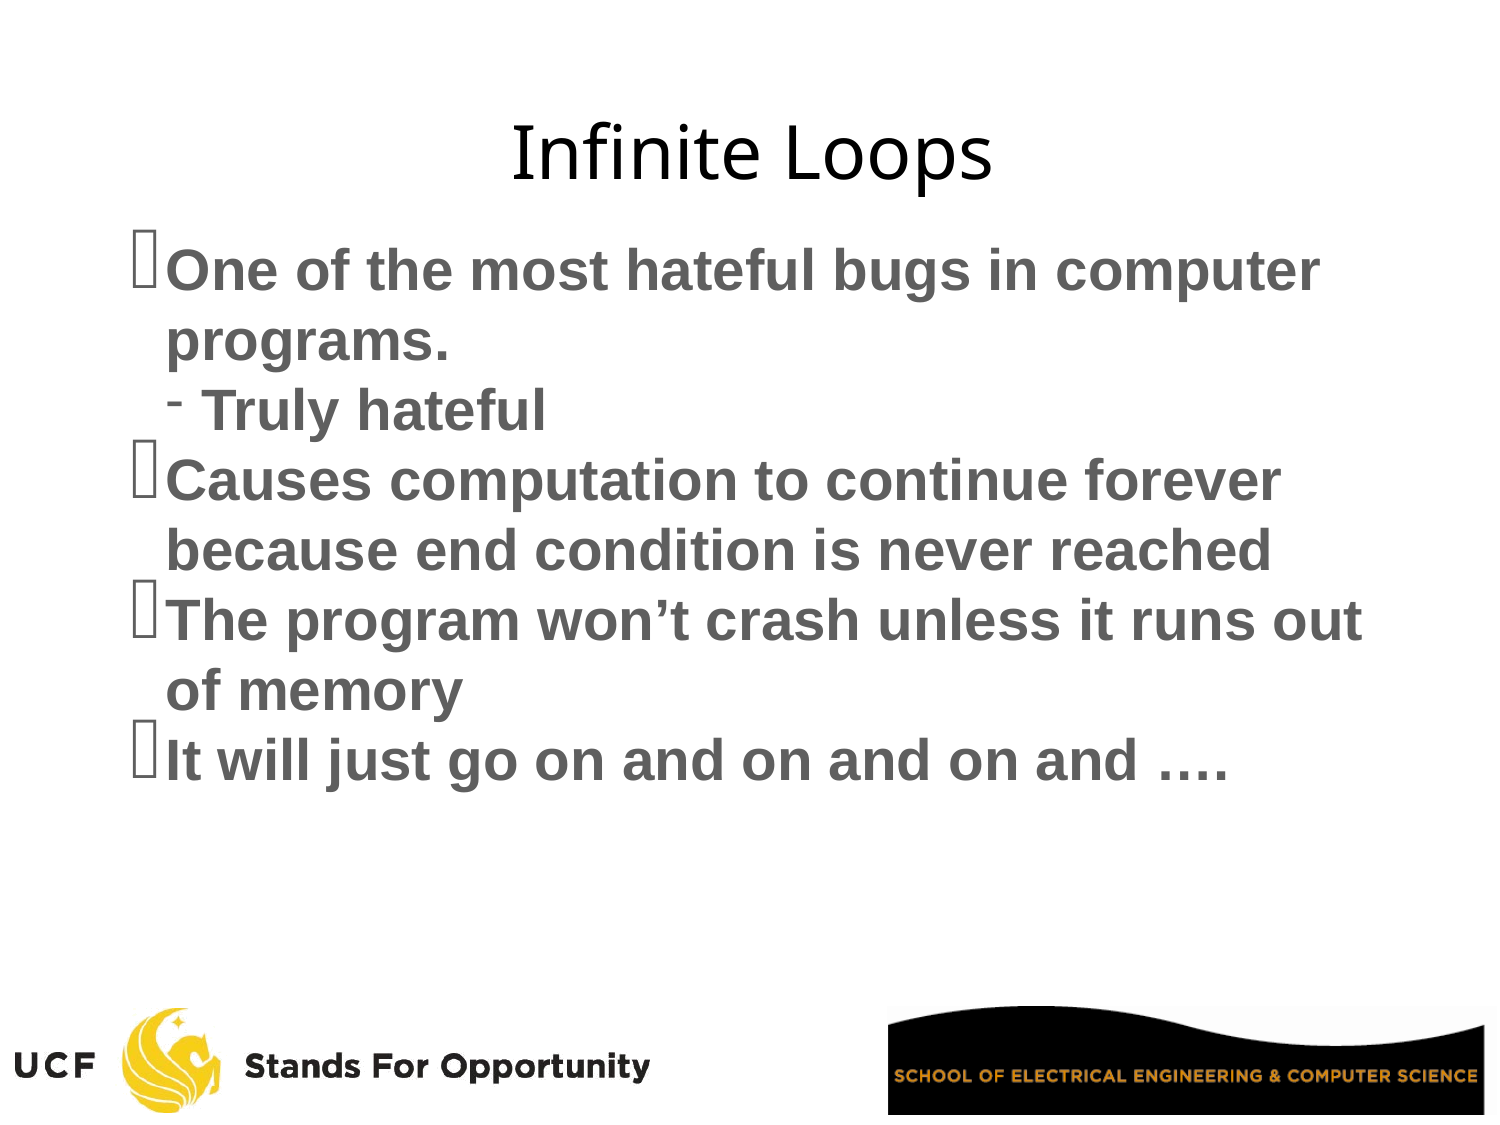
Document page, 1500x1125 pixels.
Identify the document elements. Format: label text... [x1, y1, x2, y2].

text_box One of the most hateful bugs in computer programs. Truly hateful Causes computation to continue forever because end condition is never reached The program won’t crash unless it runs out of memory It will just go on and on and on and …. [115, 224, 1391, 900]
text_box Infinite Loops [79, 52, 1427, 248]
picture [15, 1008, 650, 1113]
picture [887, 1006, 1497, 1115]
